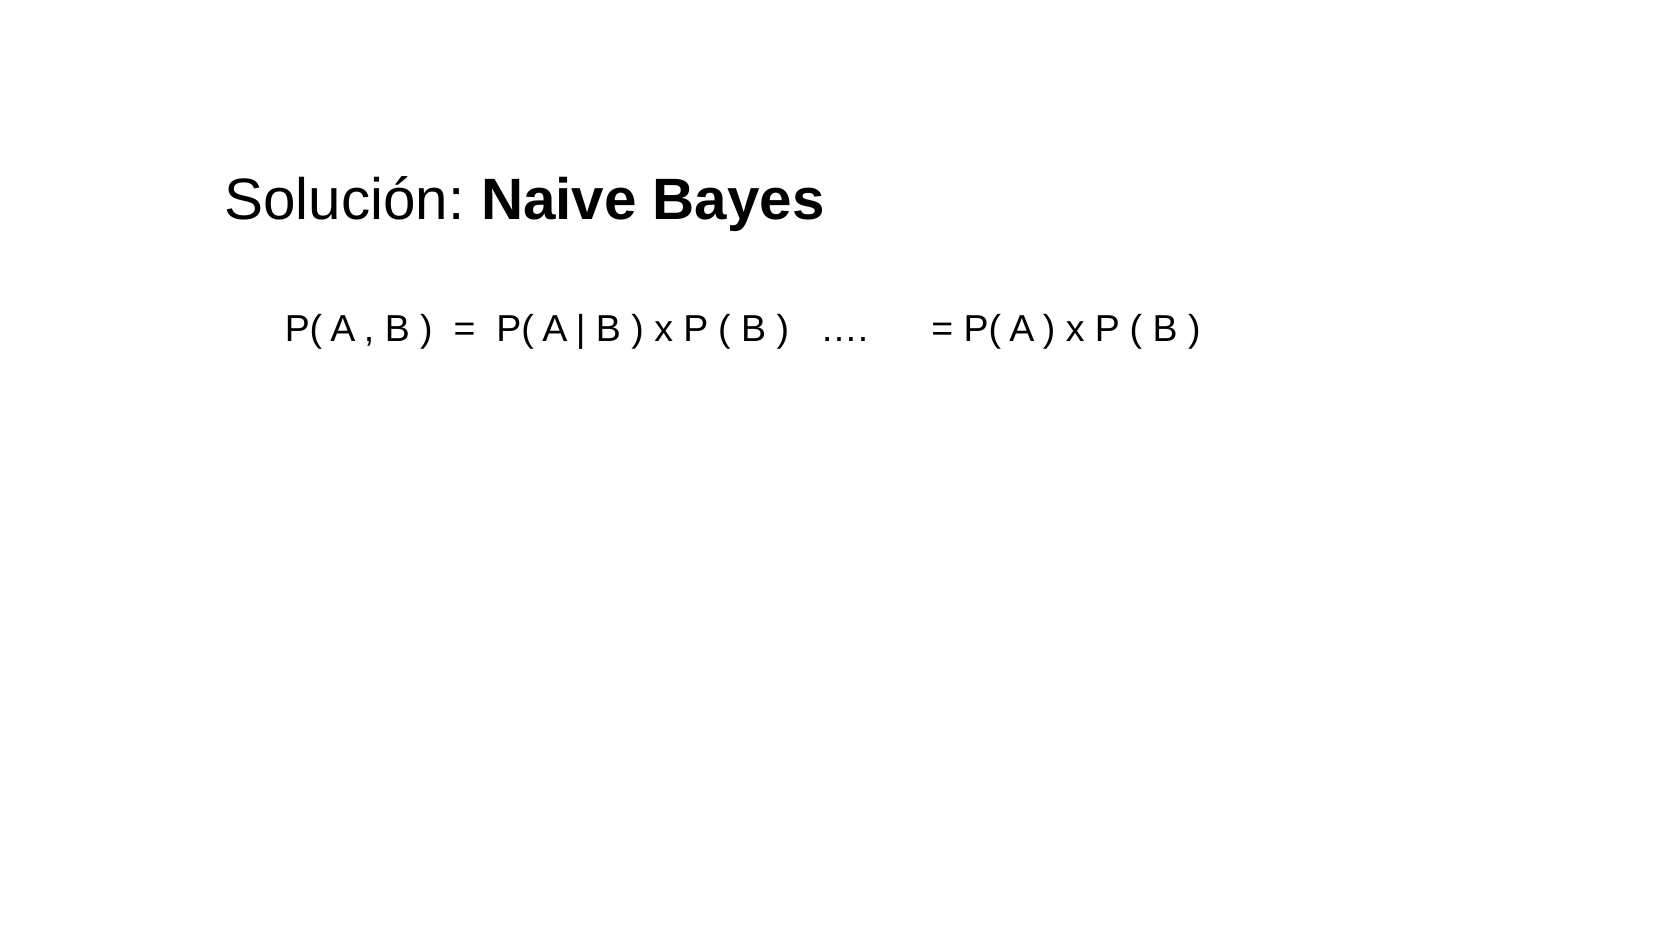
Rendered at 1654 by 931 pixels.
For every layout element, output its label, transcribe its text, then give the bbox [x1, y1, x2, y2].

text_box P( A , B ) = P( A | B ) x P ( B ) …. = P( A ) x P ( B ) [270, 300, 1261, 421]
text_box Solución: Naive Bayes [210, 159, 1276, 230]
